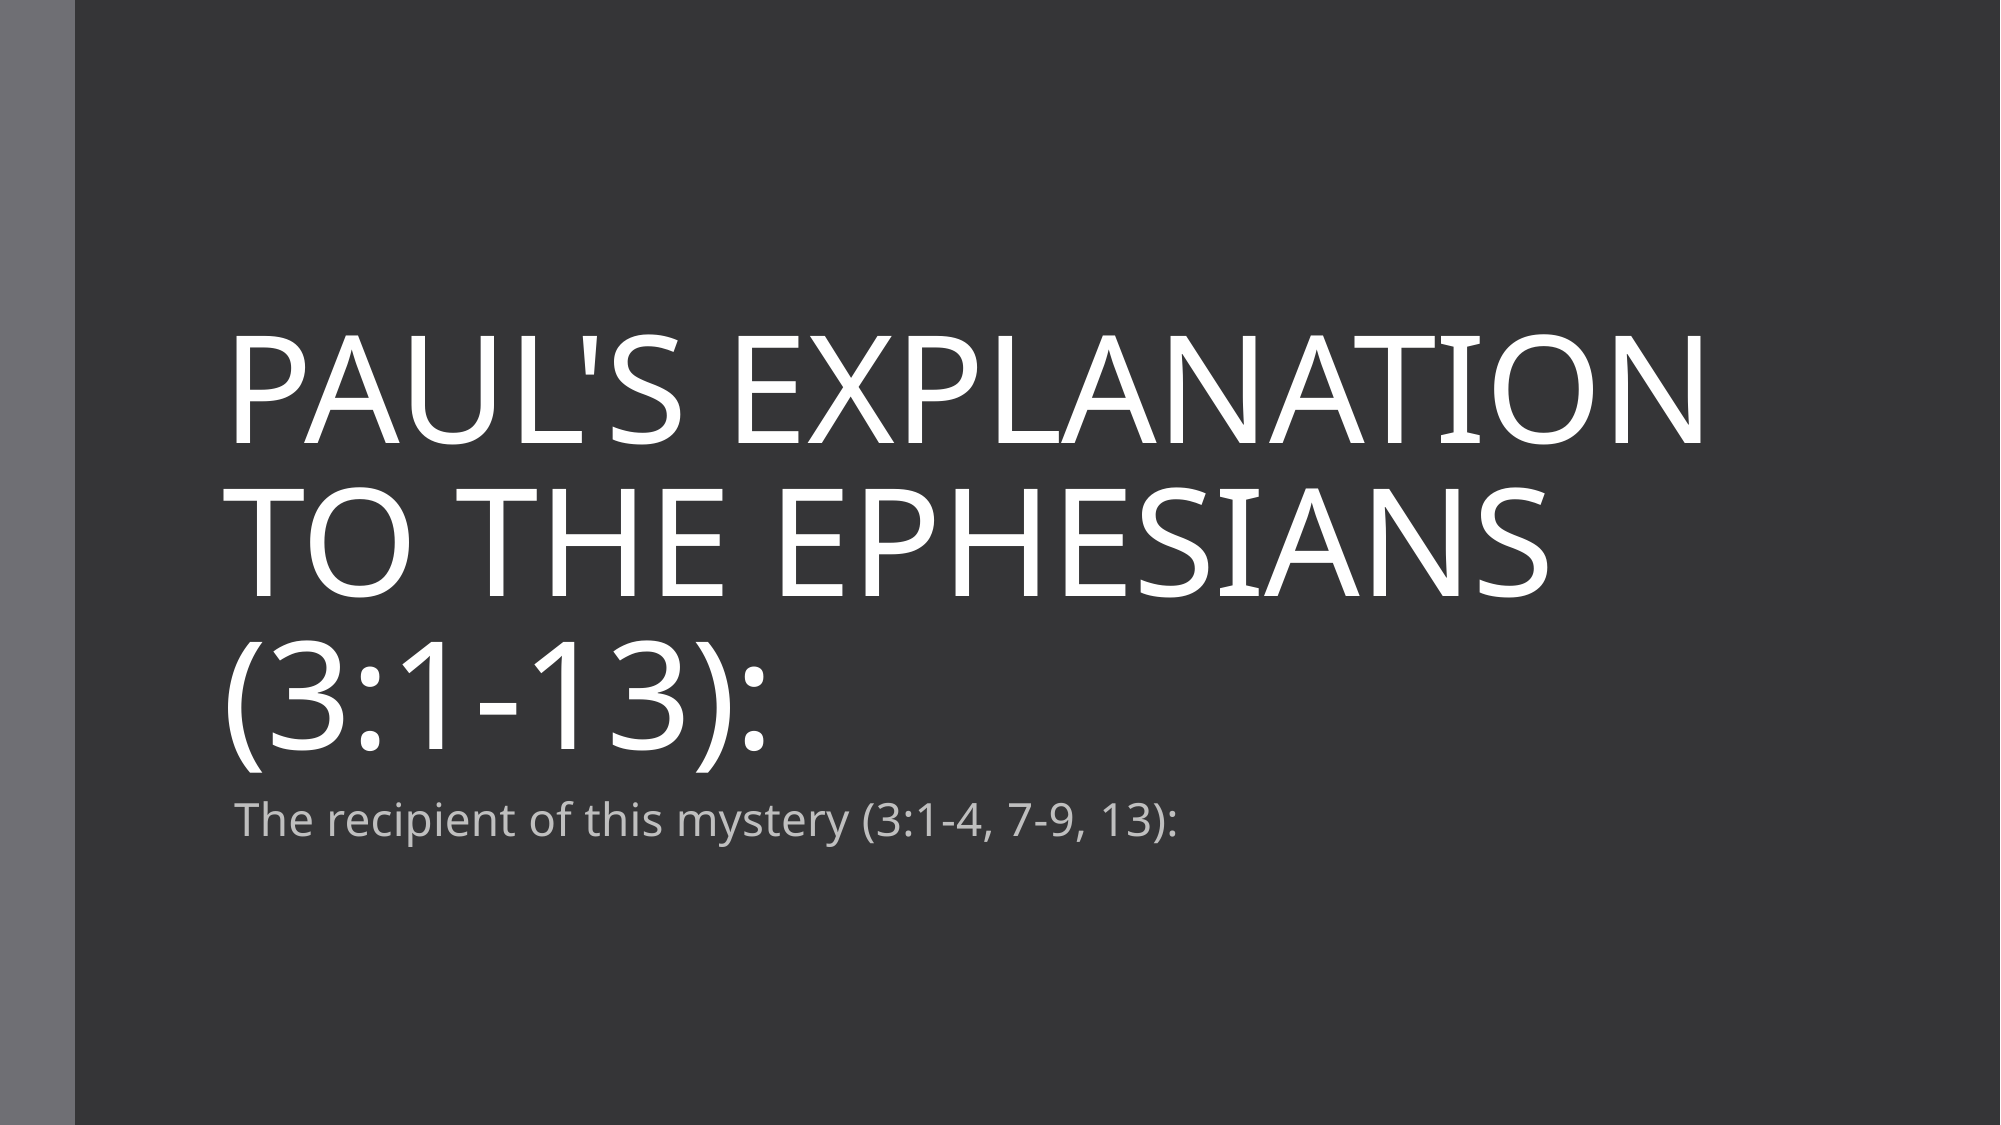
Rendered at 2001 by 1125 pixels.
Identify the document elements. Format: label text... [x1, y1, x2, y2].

subtitle The recipient of this mystery (3:1-4, 7-9, 13): [206, 787, 1752, 1066]
title PAUL'S EXPLANATION TO THE EPHESIANS (3:1-13): [206, 124, 1752, 787]
